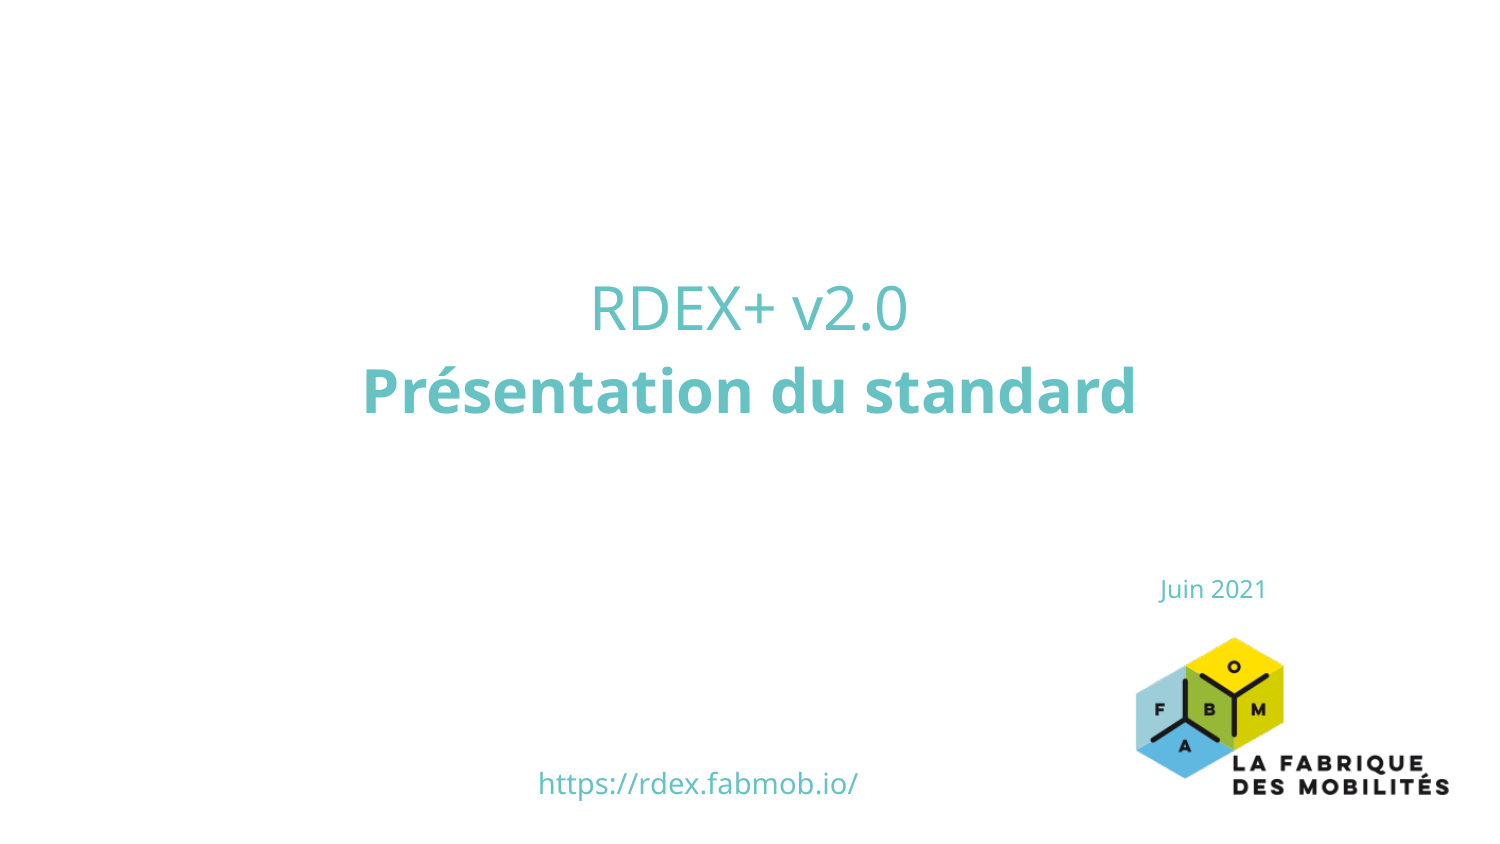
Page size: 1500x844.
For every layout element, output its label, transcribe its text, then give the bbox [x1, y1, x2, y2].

text_box https://rdex.fabmob.io/ [366, 755, 1039, 844]
text_box Juin 2021 [1145, 564, 1300, 650]
title RDEX+ v2.0 Présentation du standard [51, 249, 1449, 528]
picture [1133, 635, 1451, 796]
